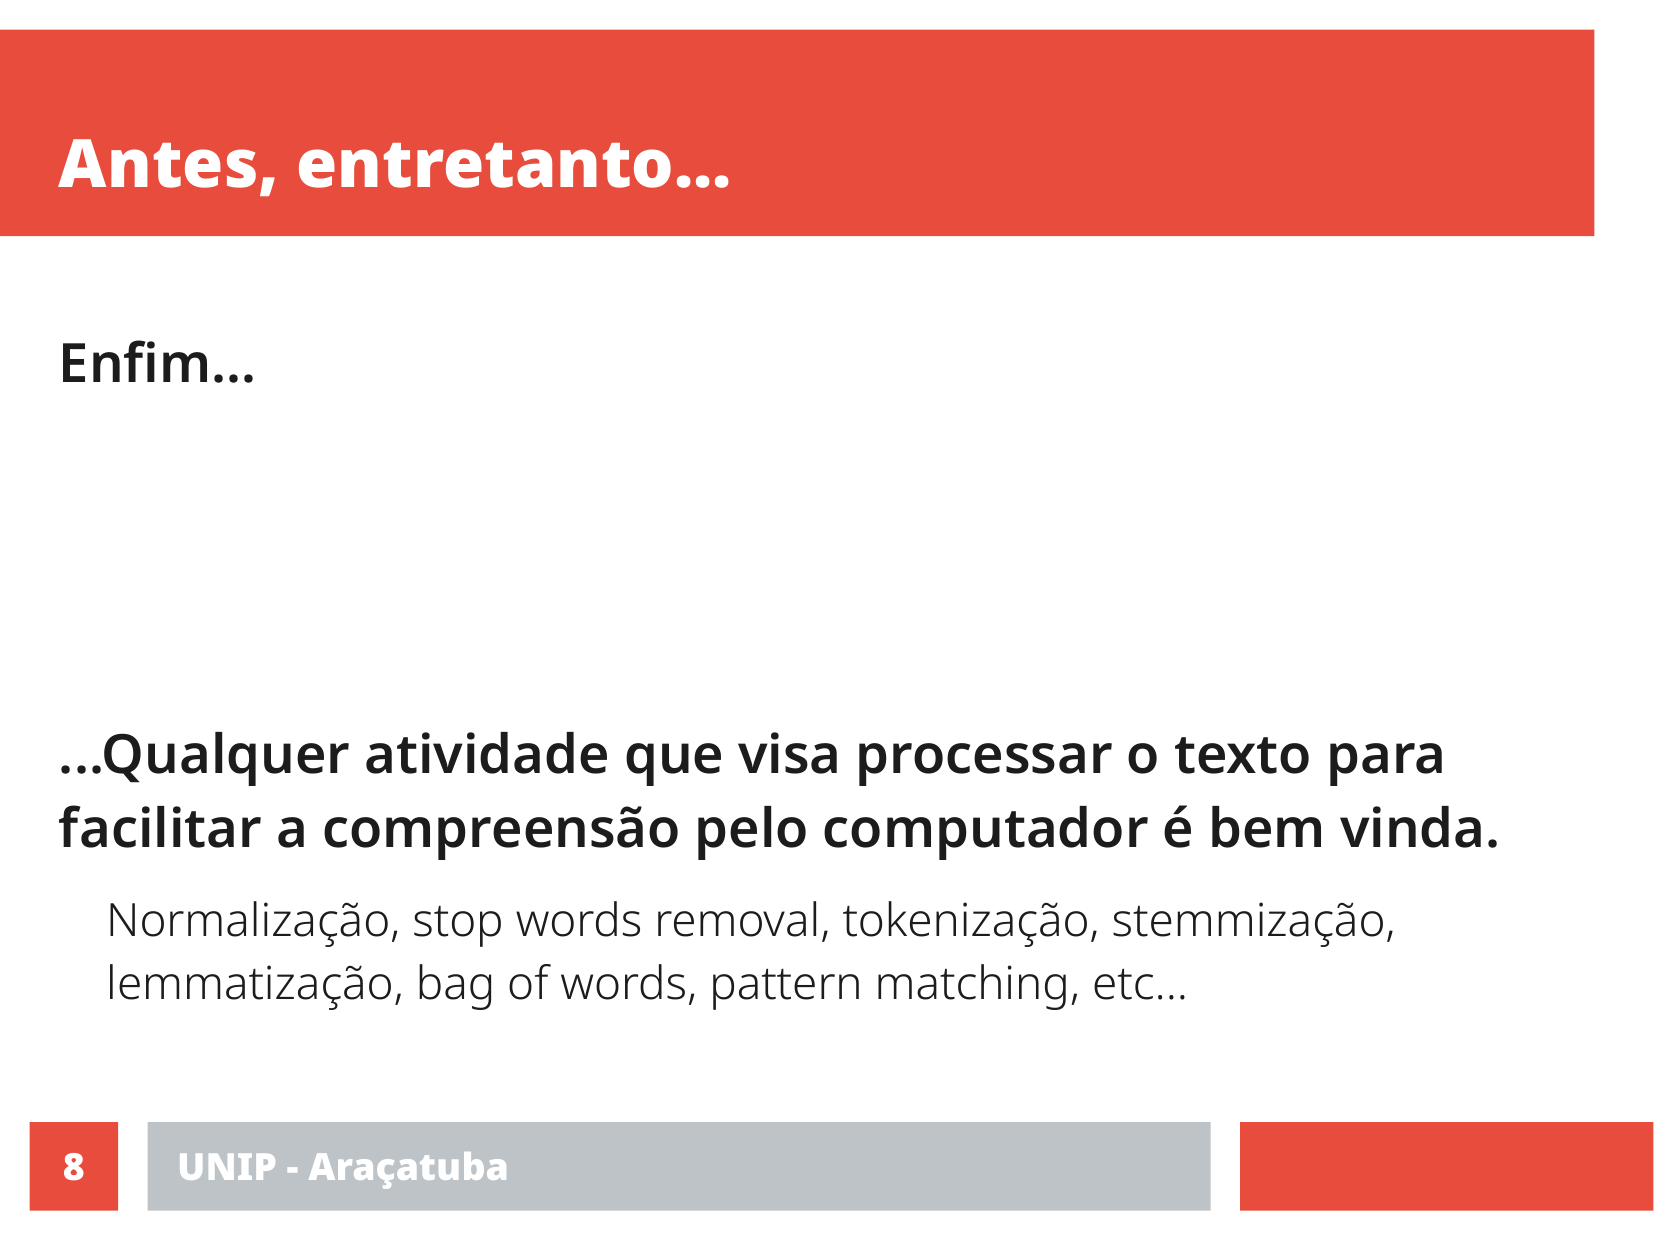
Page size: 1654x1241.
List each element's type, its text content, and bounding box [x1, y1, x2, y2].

title Antes, entretanto... [59, 59, 1595, 207]
list Enfim… ...Qualquer atividade que visa processar o texto para facilitar a compreensão pelo computador é bem vinda. Normalização, stop words removal, tokenização, stemmização, lemmatização, bag of words, pattern matching, etc... [59, 324, 1565, 1093]
